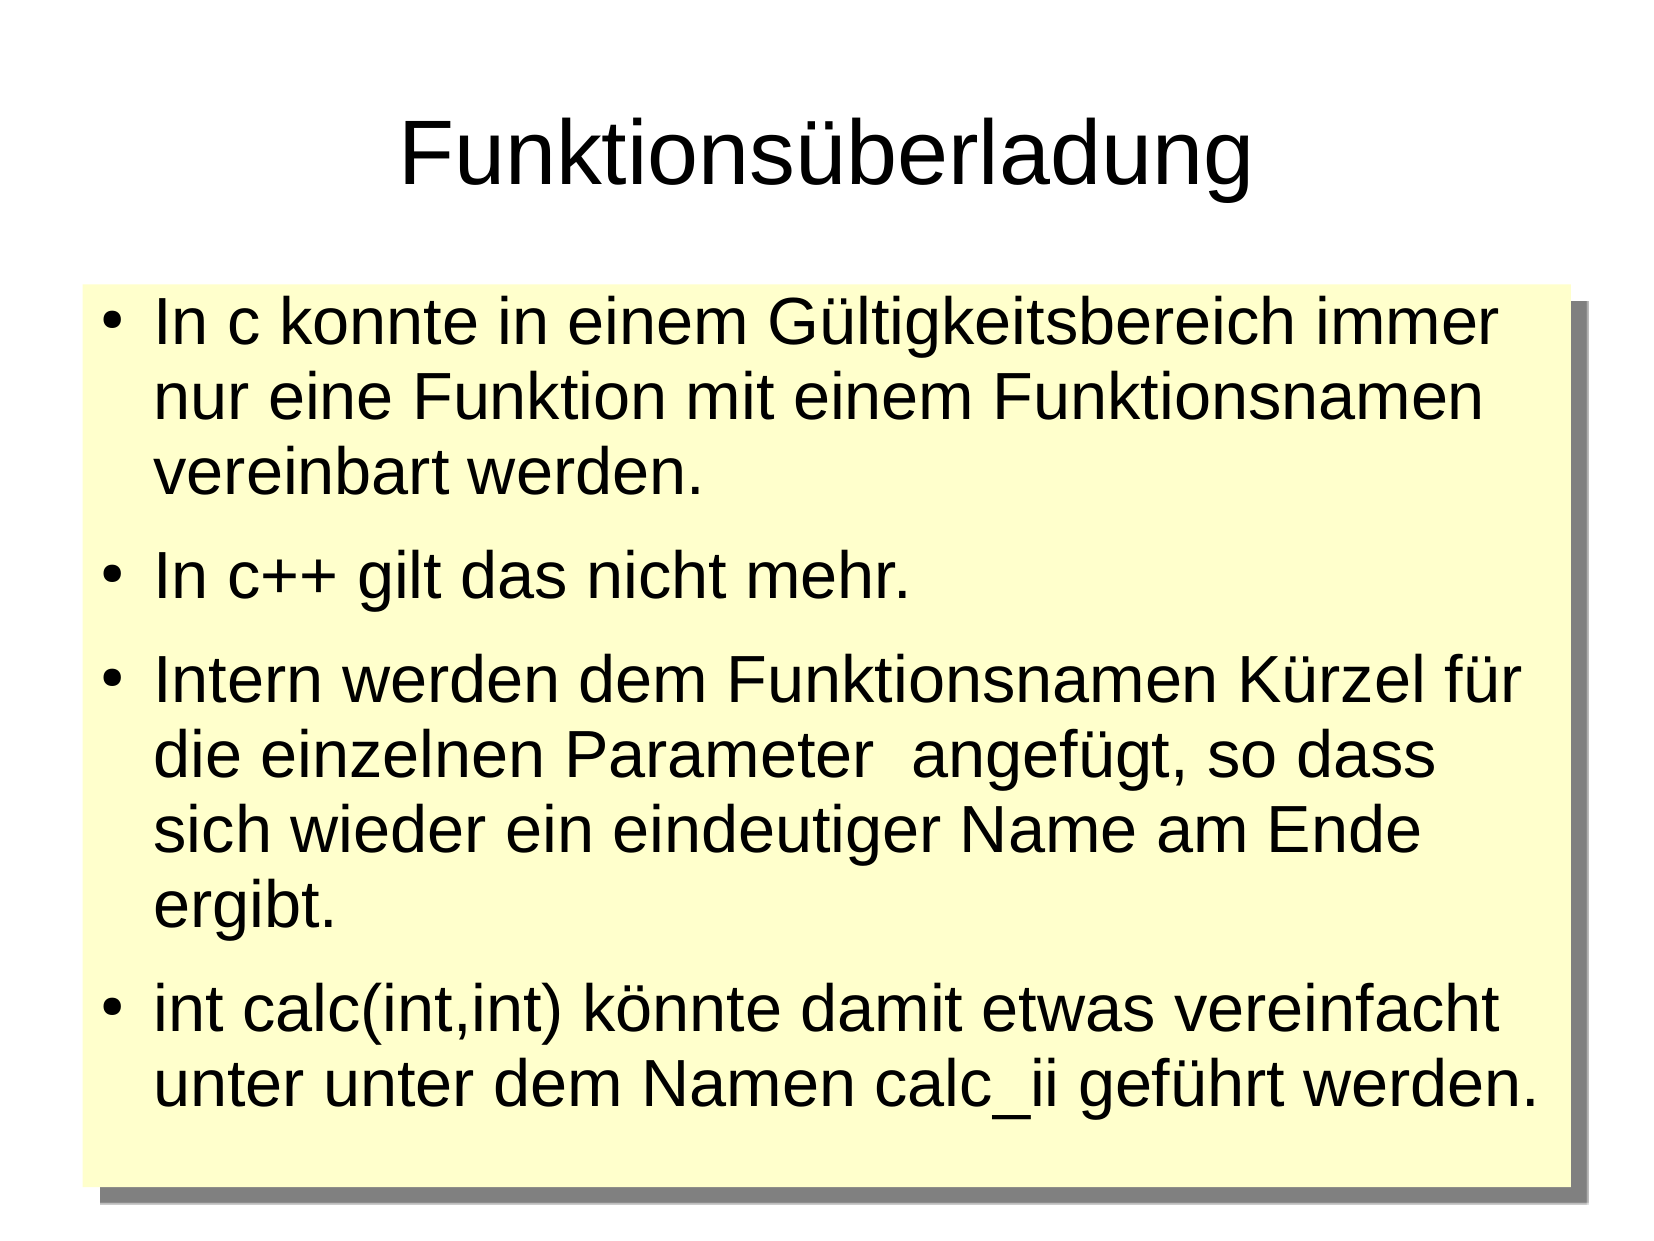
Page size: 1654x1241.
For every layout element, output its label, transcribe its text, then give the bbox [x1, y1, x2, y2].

list In c konnte in einem Gültigkeitsbereich immer nur eine Funktion mit einem Funktionsnamen vereinbart werden. In c++ gilt das nicht mehr. Intern werden dem Funktionsnamen Kürzel für die einzelnen Parameter angefügt, so dass sich wieder ein eindeutiger Name am Ende ergibt. int calc(int,int) könnte damit etwas vereinfacht unter unter dem Namen calc_ii geführt werden. [82, 284, 1571, 1188]
title Funktionsüberladung [82, 49, 1571, 257]
